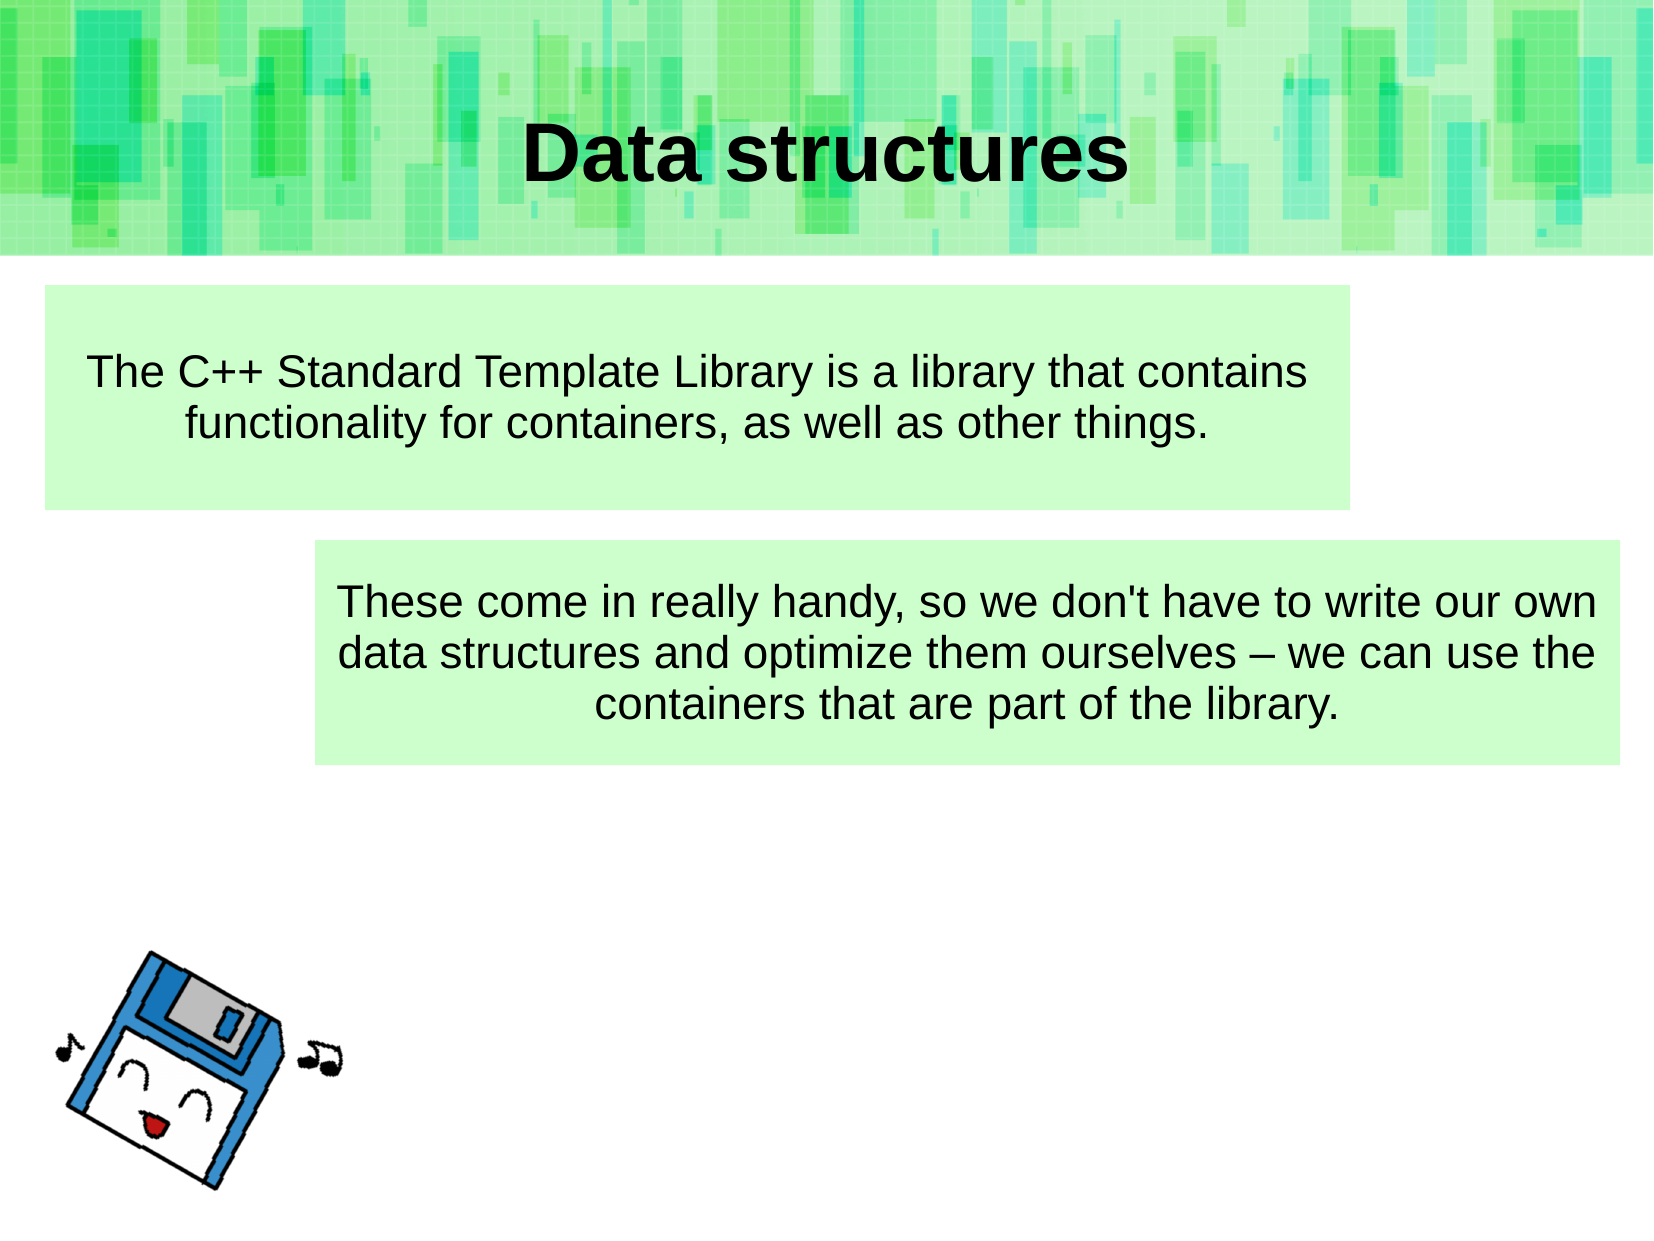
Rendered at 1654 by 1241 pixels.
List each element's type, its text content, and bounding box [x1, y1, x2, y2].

title Data structures [82, 49, 1571, 257]
text_box These come in really handy, so we don't have to write our own data structures and optimize them ourselves – we can use the containers that are part of the library. [315, 540, 1621, 766]
text_box The C++ Standard Template Library is a library that contains functionality for containers, as well as other things. [45, 285, 1351, 511]
picture [0, 0, 1654, 1241]
